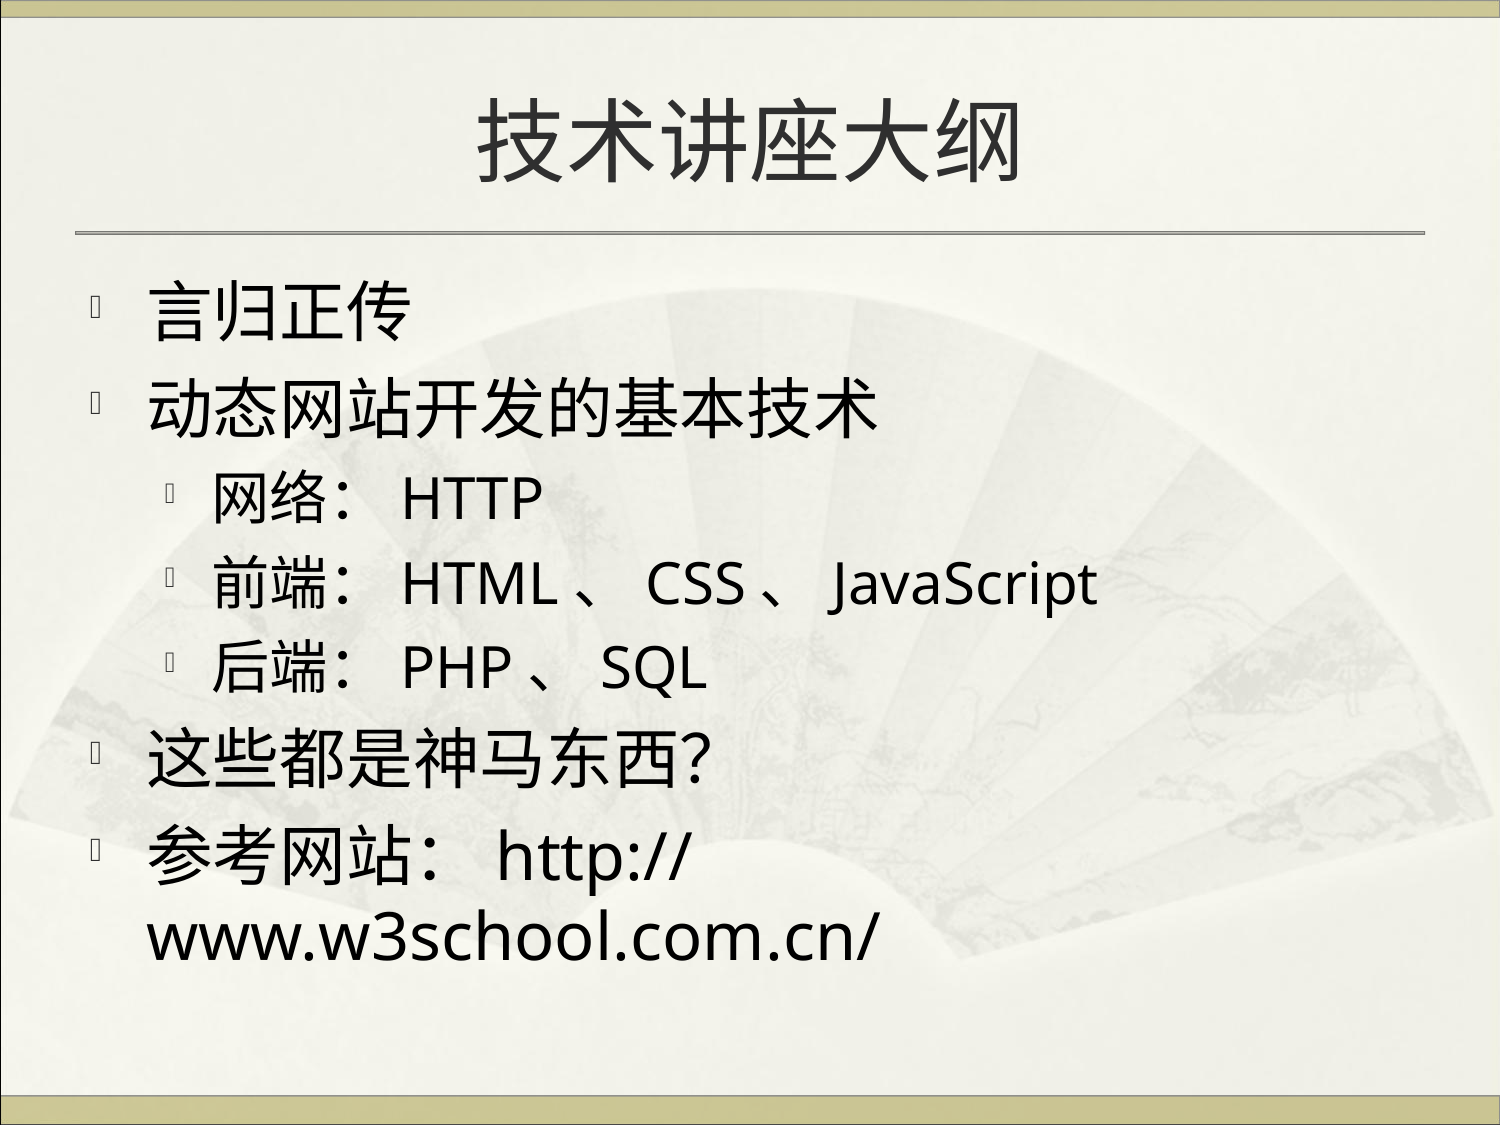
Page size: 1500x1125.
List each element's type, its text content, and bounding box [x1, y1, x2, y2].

list 言归正传 动态网站开发的基本技术 网络：HTTP 前端：HTML、CSS、JavaScript 后端：PHP、SQL 这些都是神马东西？ 参考网站：http://www.w3school.com.cn/ [75, 262, 1426, 1032]
title 技术讲座大纲 [75, 45, 1426, 233]
picture [0, 0, 1500, 1125]
